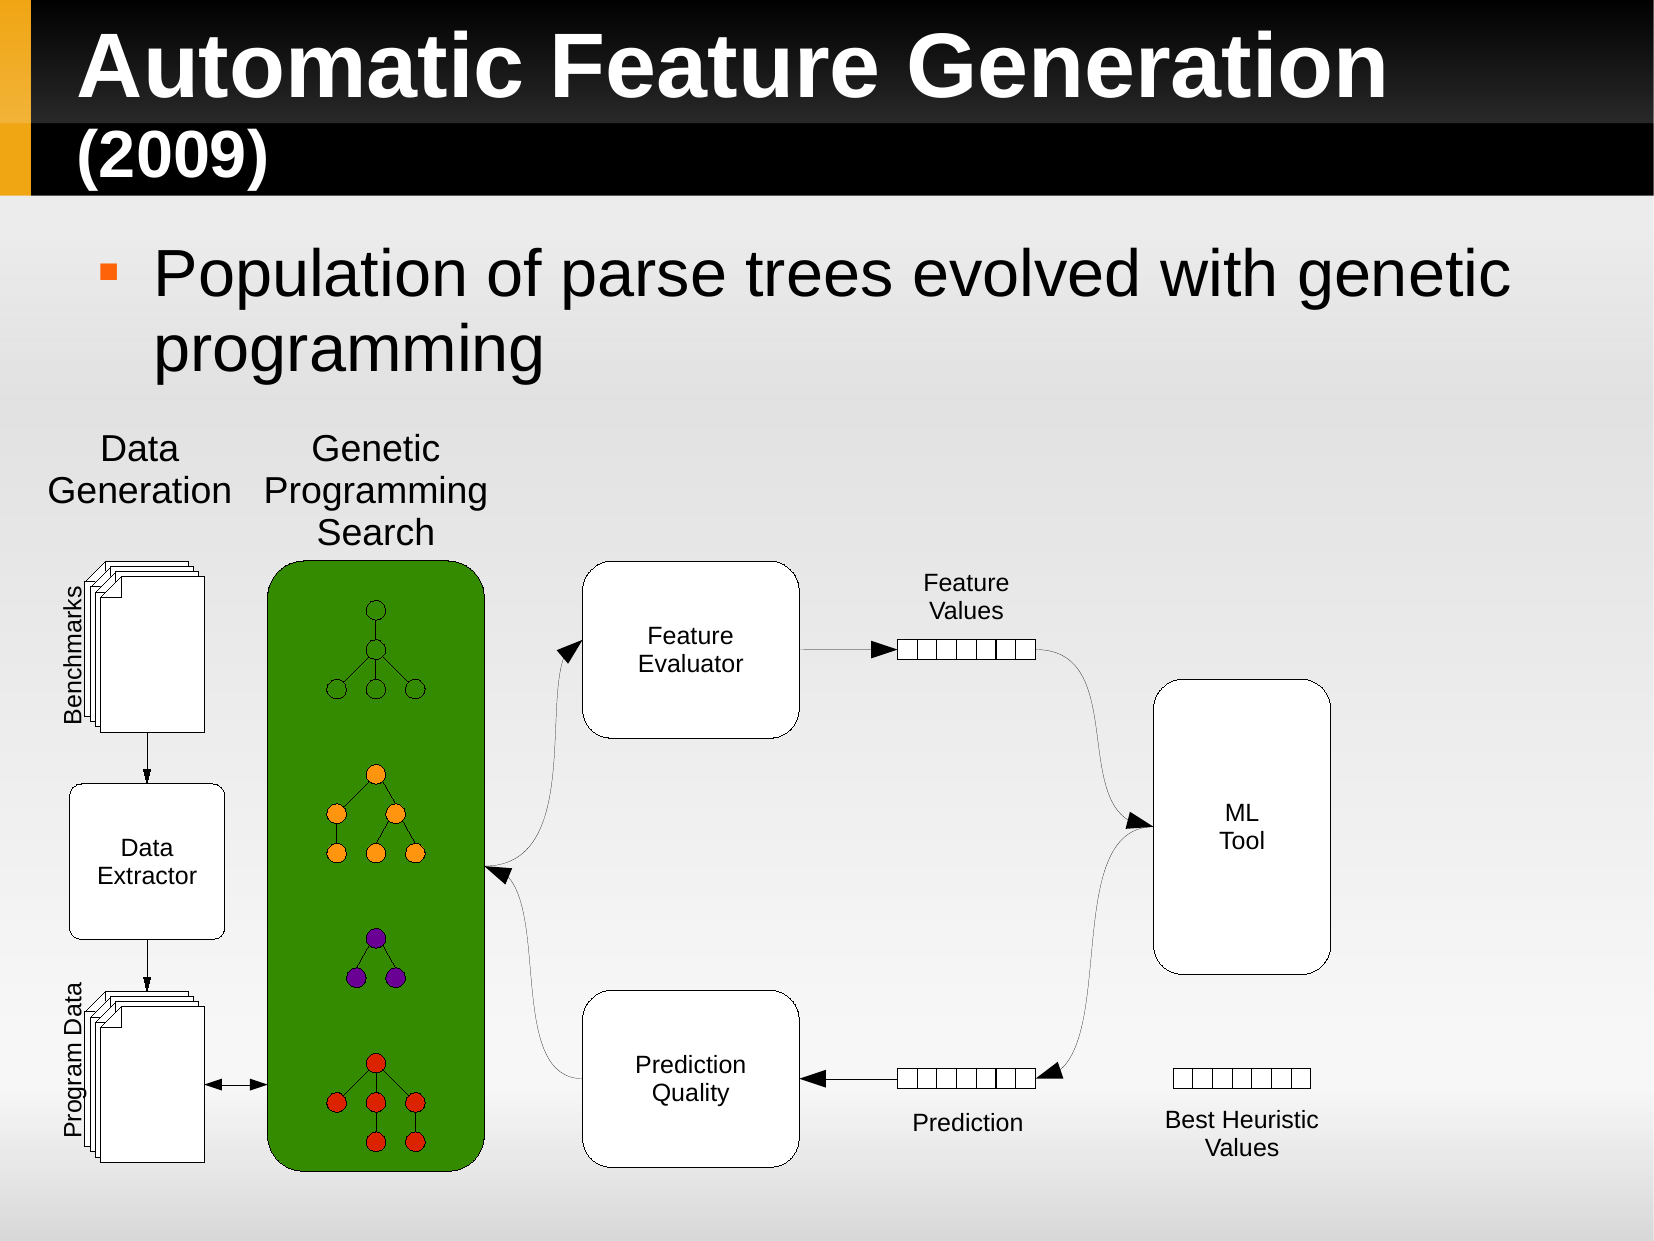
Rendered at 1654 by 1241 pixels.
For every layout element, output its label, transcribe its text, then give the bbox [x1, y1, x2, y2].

text_box Program Data [51, 946, 115, 1154]
text_box Genetic Programming Search [248, 434, 504, 575]
text_box [143, 769, 151, 784]
text_box Benchmarks [51, 563, 115, 741]
text_box [267, 575, 485, 1172]
text_box [897, 1068, 1036, 1089]
text_box Feature Evaluator [582, 561, 800, 739]
text_box Data Extractor [69, 783, 225, 940]
text_box [1173, 1068, 1311, 1089]
text_box Prediction Quality [582, 990, 800, 1168]
text_box Feature Values [877, 561, 1056, 639]
text_box Data Generation [11, 420, 268, 529]
picture [0, 0, 1654, 1241]
text_box Prediction [879, 1100, 1057, 1148]
text_box ML Tool [1153, 679, 1331, 975]
text_box [103, 561, 205, 733]
title Automatic Feature Generation (2009) [76, 0, 1565, 208]
text_box [897, 639, 1036, 660]
list Population of parse trees evolved with genetic programming [82, 236, 1571, 434]
text_box [95, 977, 205, 1163]
text_box Best Heuristic Values [1133, 1098, 1351, 1176]
